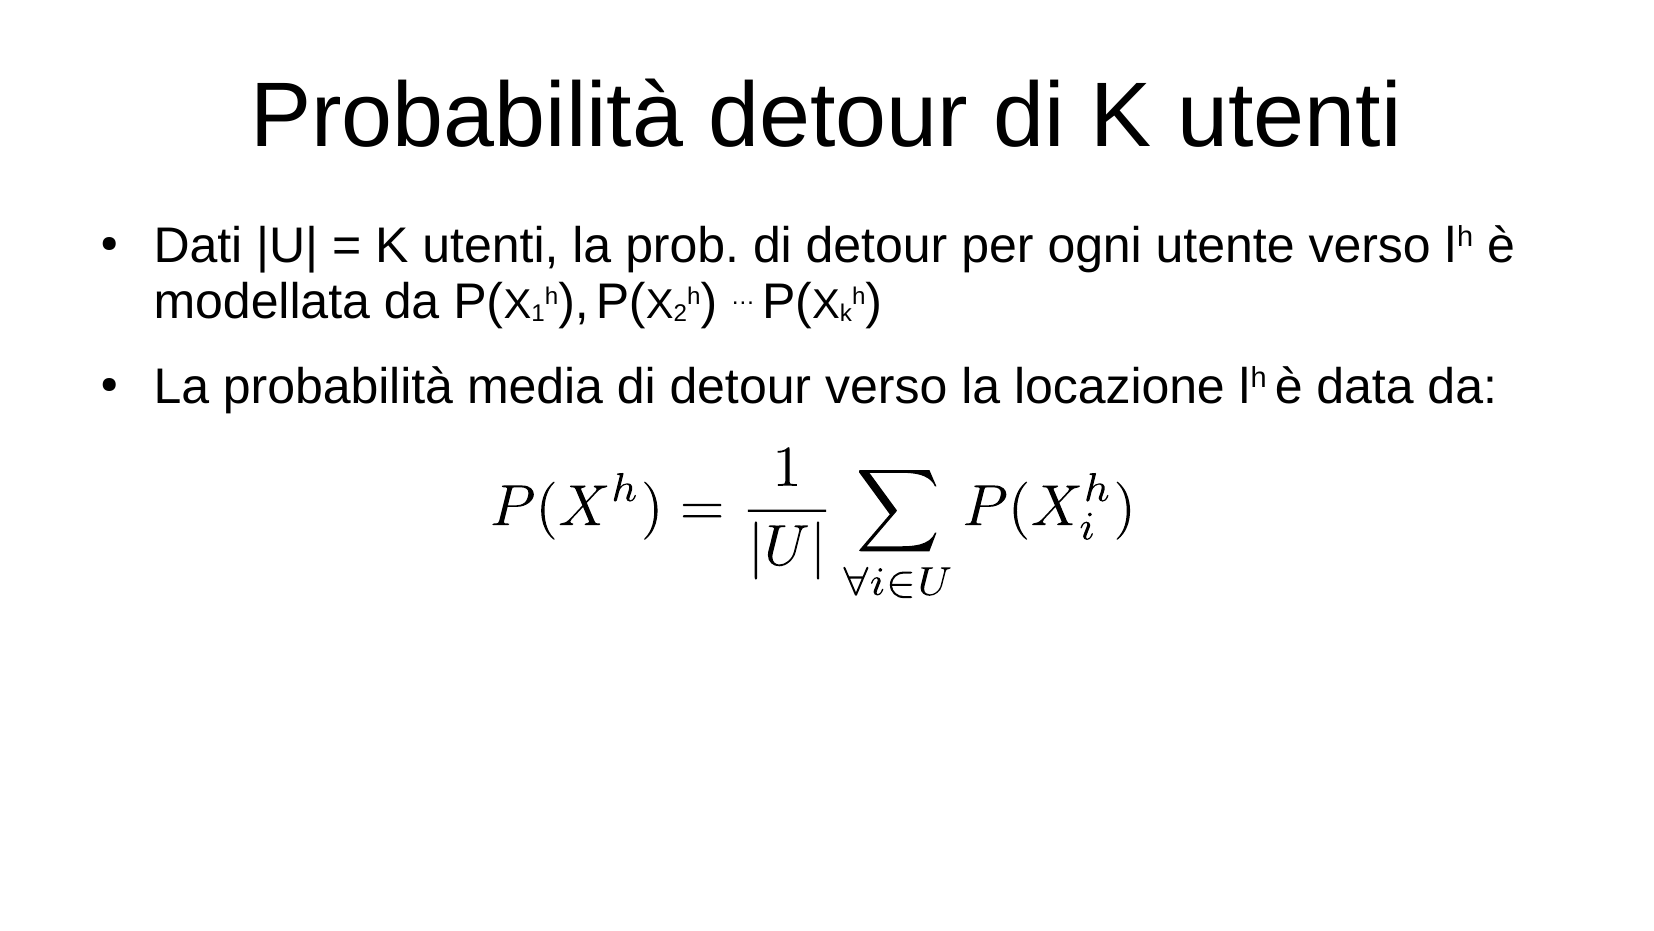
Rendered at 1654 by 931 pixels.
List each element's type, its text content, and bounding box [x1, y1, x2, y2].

list Dati |U| = K utenti, la prob. di detour per ogni utente verso lh è modellata da P(X1h), P(X2h) … P(Xkh) La probabilità media di detour verso la locazione lh è data da: [82, 217, 1571, 910]
title Probabilità detour di K utenti [82, 37, 1571, 193]
picture [487, 445, 1133, 601]
